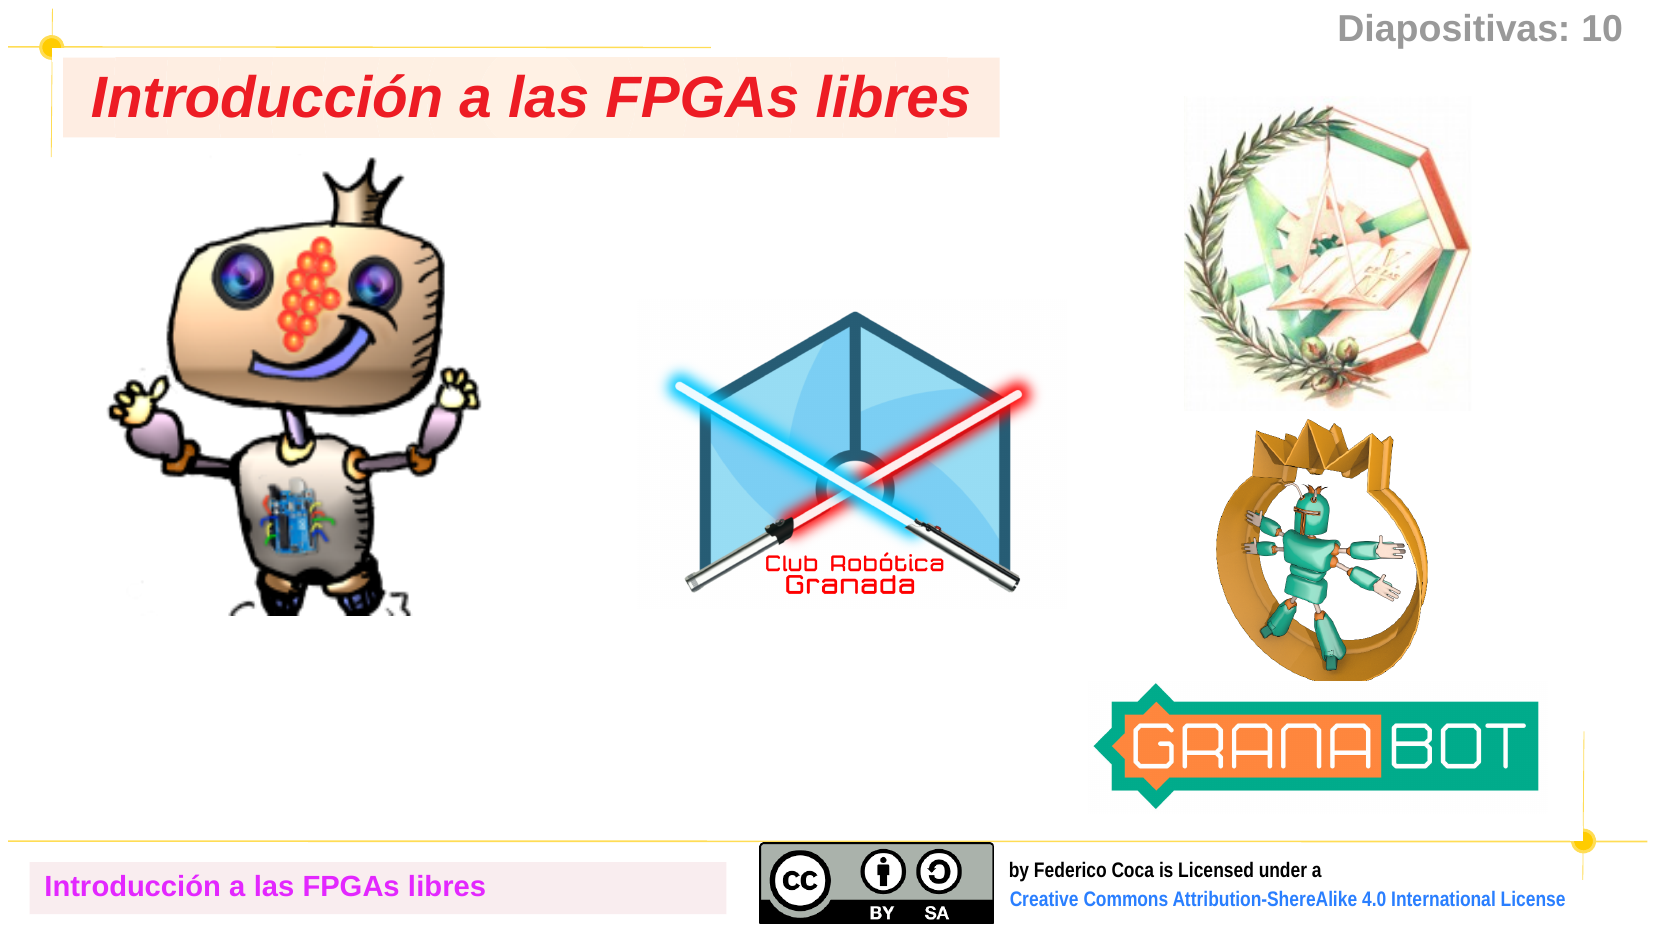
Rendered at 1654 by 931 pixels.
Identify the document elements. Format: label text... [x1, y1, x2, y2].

picture [97, 154, 524, 616]
text_box Introducción a las FPGAs libres [63, 57, 1000, 138]
picture [1184, 96, 1472, 411]
picture [1088, 417, 1548, 814]
picture [637, 299, 1067, 609]
text_box Diapositivas: 10 [1322, 0, 1644, 57]
text_box Introducción a las FPGAs libres [29, 862, 727, 915]
